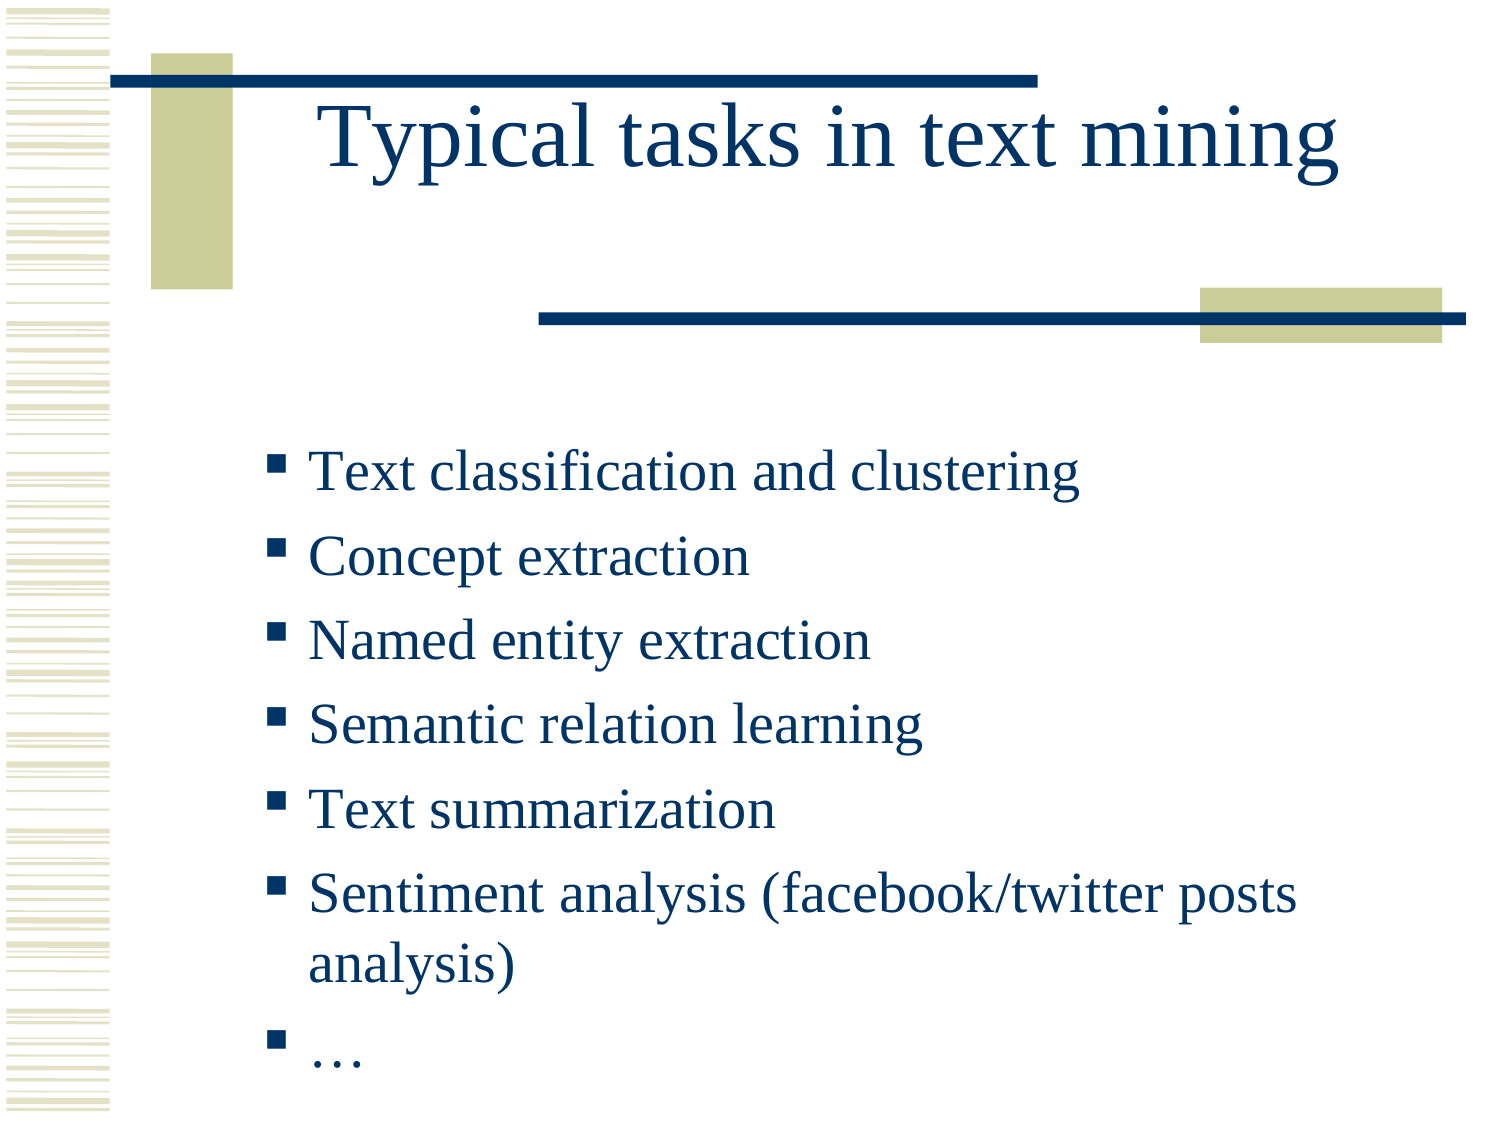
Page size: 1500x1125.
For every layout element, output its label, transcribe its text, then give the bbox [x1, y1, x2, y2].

list Text classification and clustering Concept extraction Named entity extraction Semantic relation learning Text summarization Sentiment analysis (facebook/twitter posts analysis) … [174, 424, 1425, 1125]
title Typical tasks in text mining [225, 86, 1433, 301]
